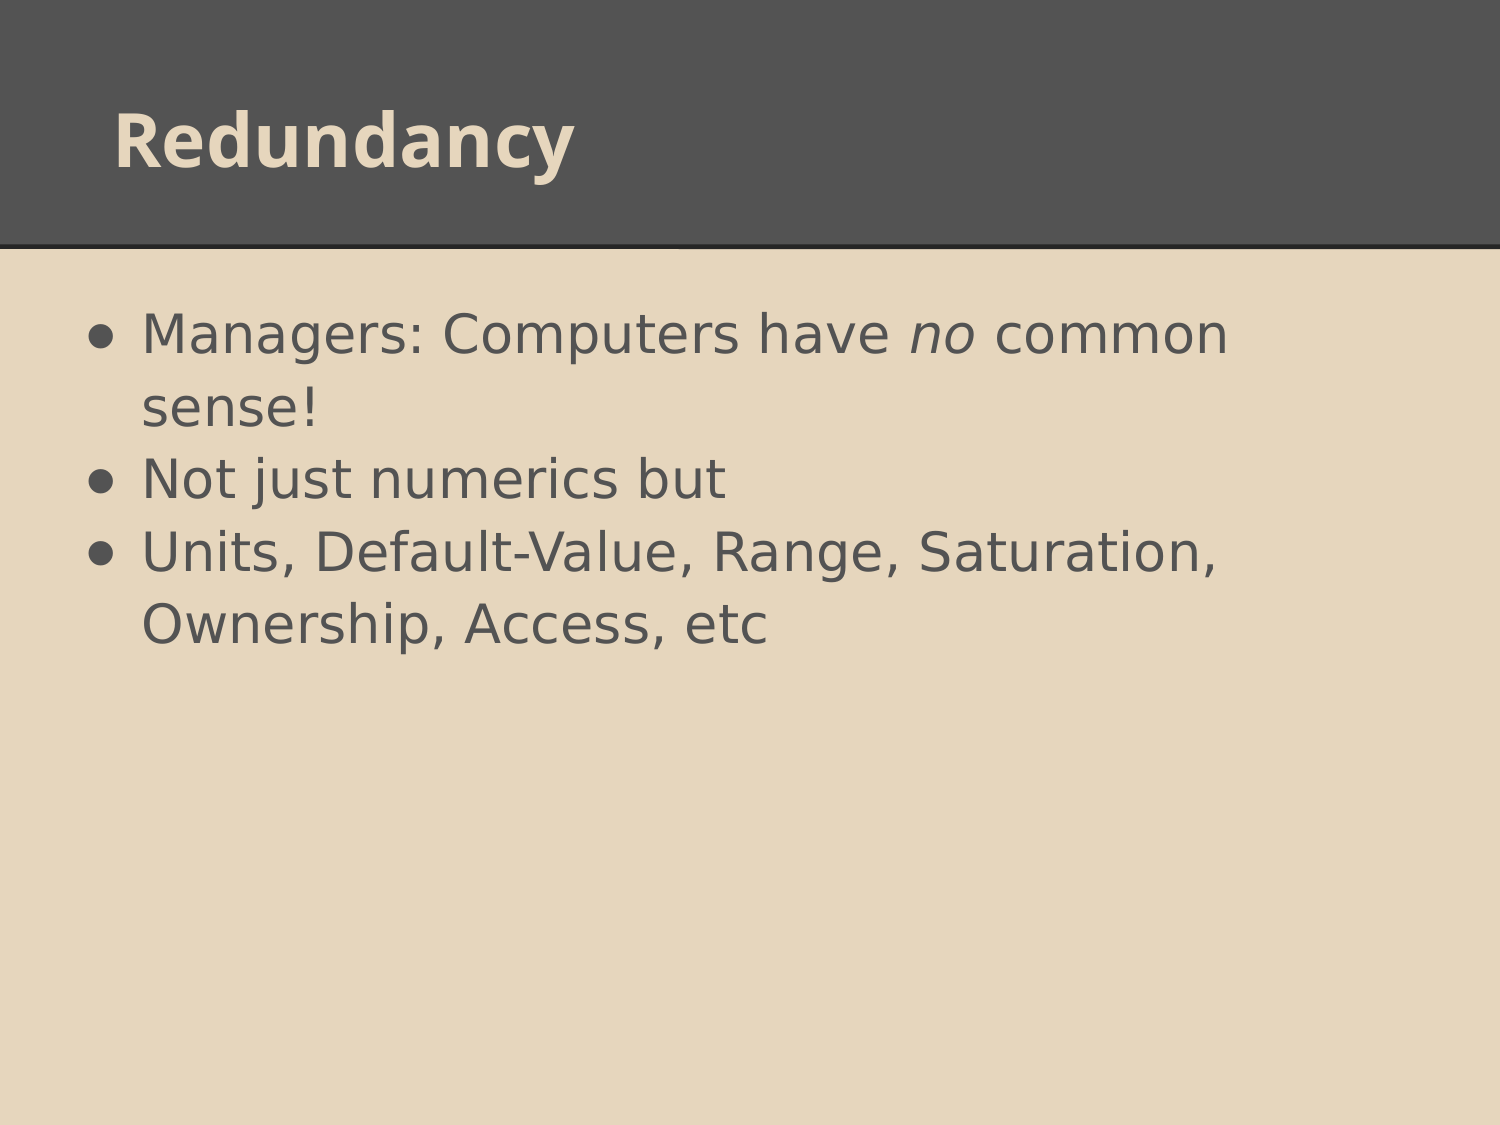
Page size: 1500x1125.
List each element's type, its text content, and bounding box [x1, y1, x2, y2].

text_box Managers: Computers have no common sense! Not just numerics but Units, Default-Value, Range, Saturation, Ownership, Access, etc [70, 286, 1441, 1075]
title Redundancy [75, 45, 1425, 233]
